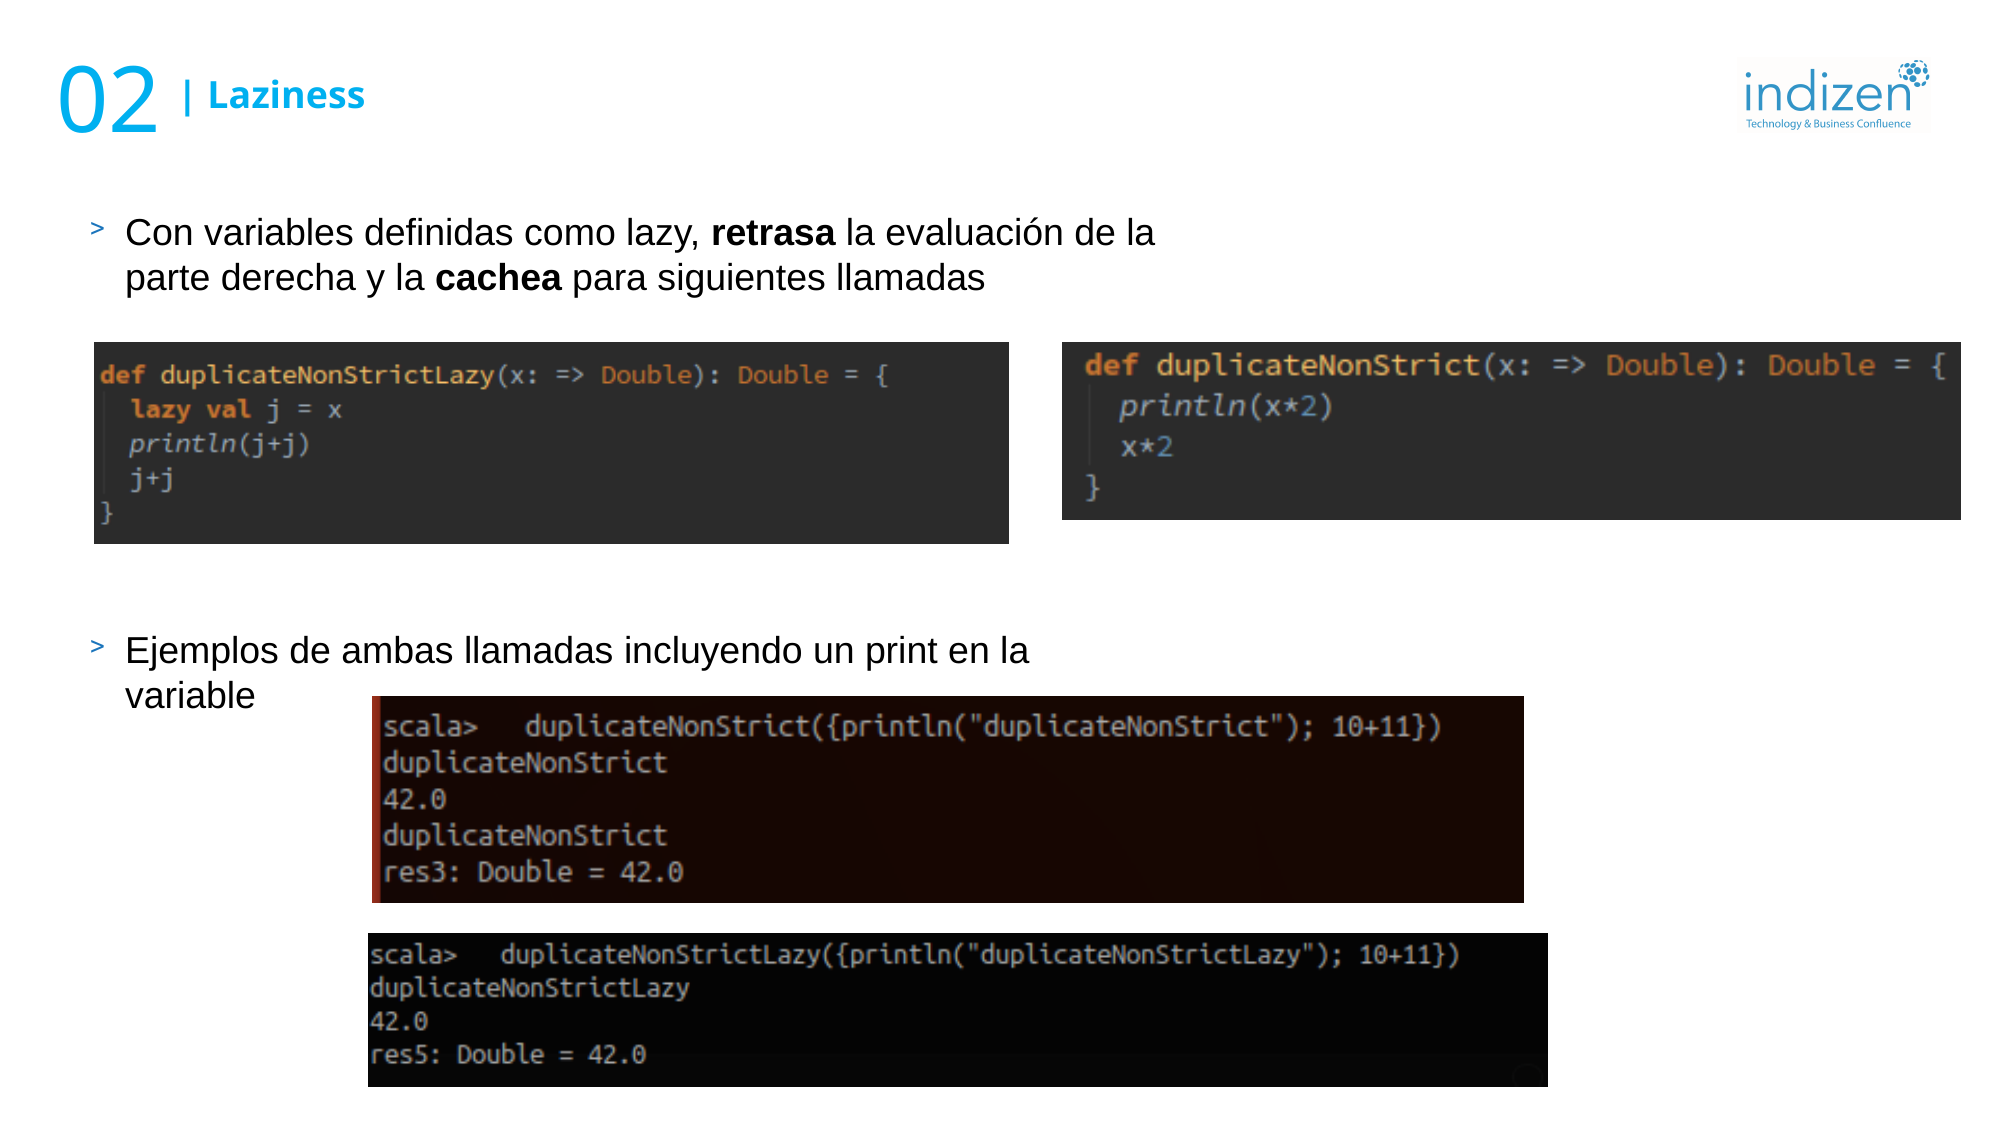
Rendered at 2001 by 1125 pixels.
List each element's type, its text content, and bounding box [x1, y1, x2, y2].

picture [1737, 57, 1931, 133]
picture [1062, 342, 1961, 520]
text_box Con variables definidas como lazy, retrasa la evaluación de la parte derecha y la cachea para siguientes llamadas Ejemplos de ambas llamadas incluyendo un print en la variable [75, 200, 1182, 945]
text_box 02 [69, 72, 96, 126]
picture [94, 342, 1009, 544]
text_box 02 [41, 45, 1392, 127]
picture [368, 933, 1548, 1087]
picture [372, 696, 1524, 903]
text_box | Laziness [157, 60, 1276, 126]
